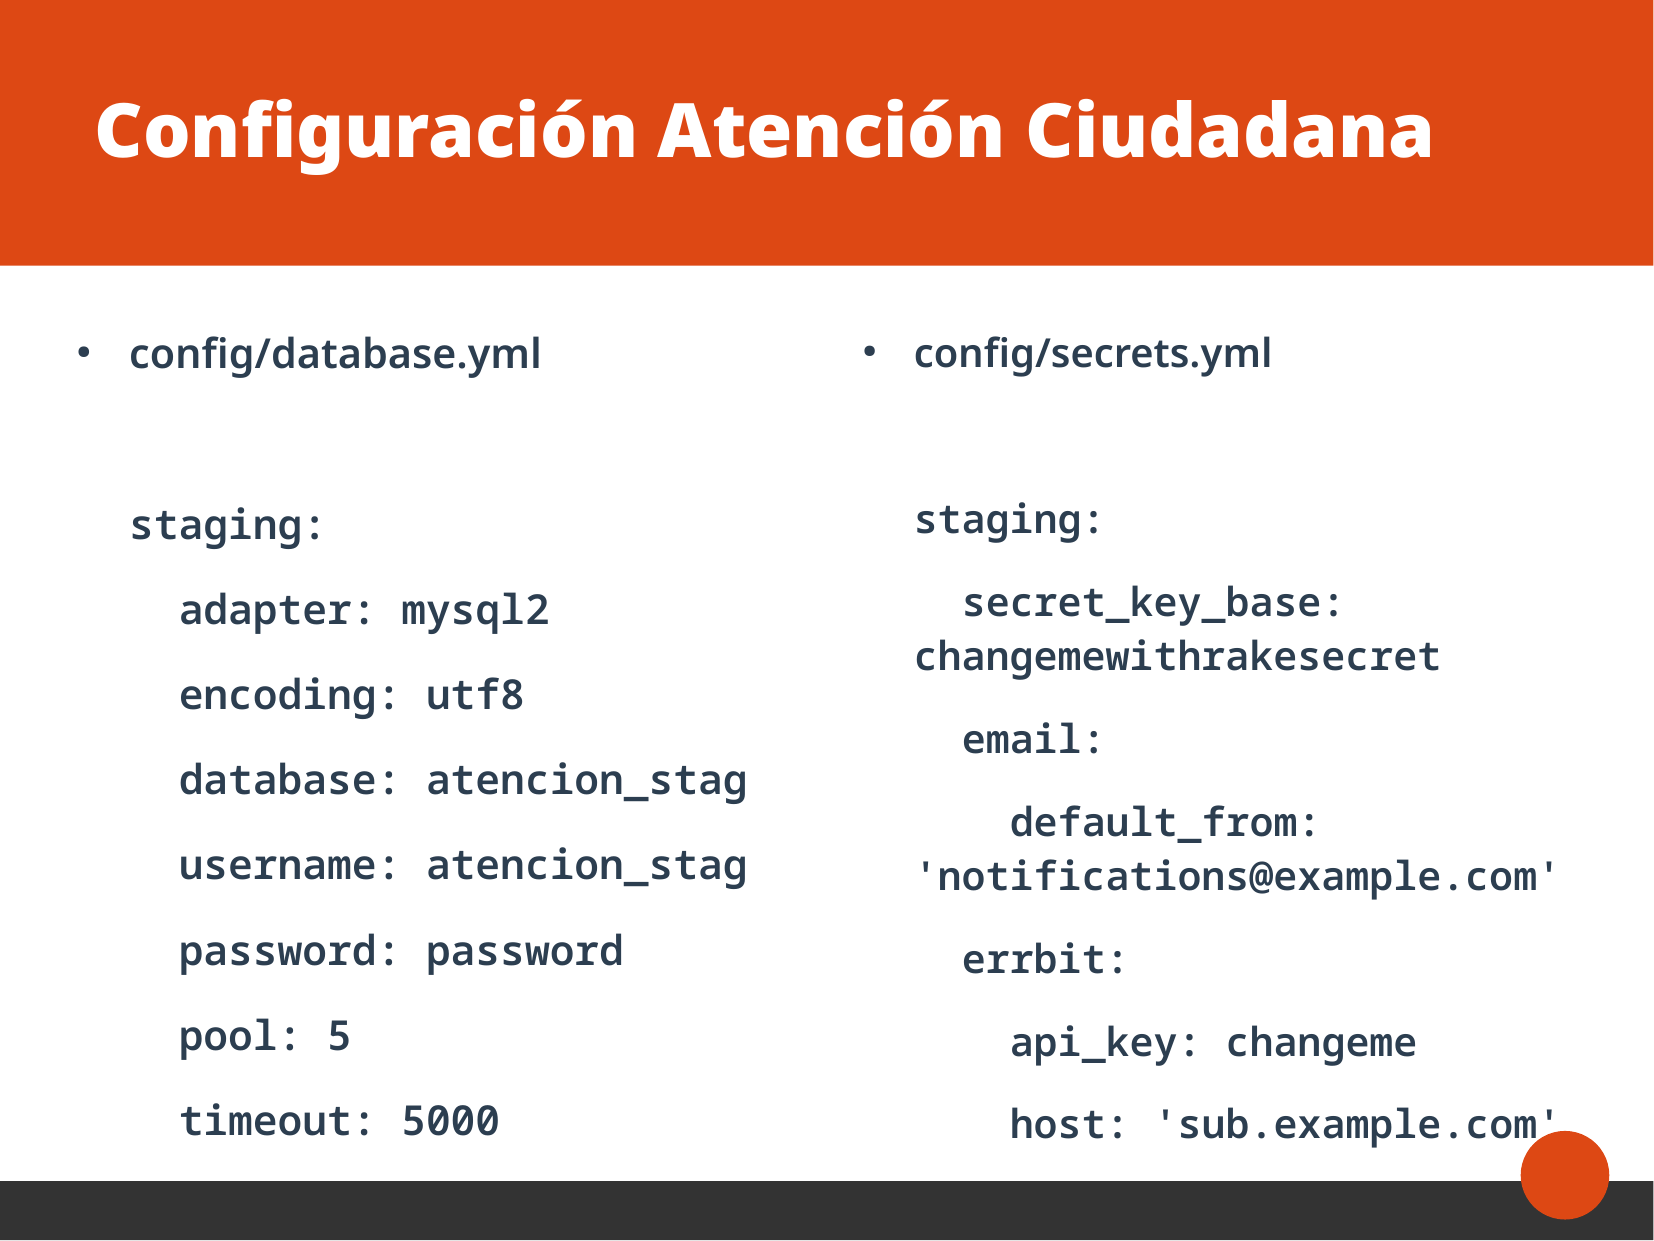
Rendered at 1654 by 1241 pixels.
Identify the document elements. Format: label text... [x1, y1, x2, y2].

list config/database.yml staging: adapter: mysql2 encoding: utf8 database: atencion_stag username: atencion_stag password: password pool: 5 timeout: 5000 [59, 324, 809, 1152]
title Configuración Atención Ciudadana [59, 49, 1595, 207]
list config/secrets.yml staging: secret_key_base: changemewithrakesecret email: default_from: 'notifications@example.com' errbit: api_key: changeme host: 'sub.example.com' [845, 324, 1596, 1152]
